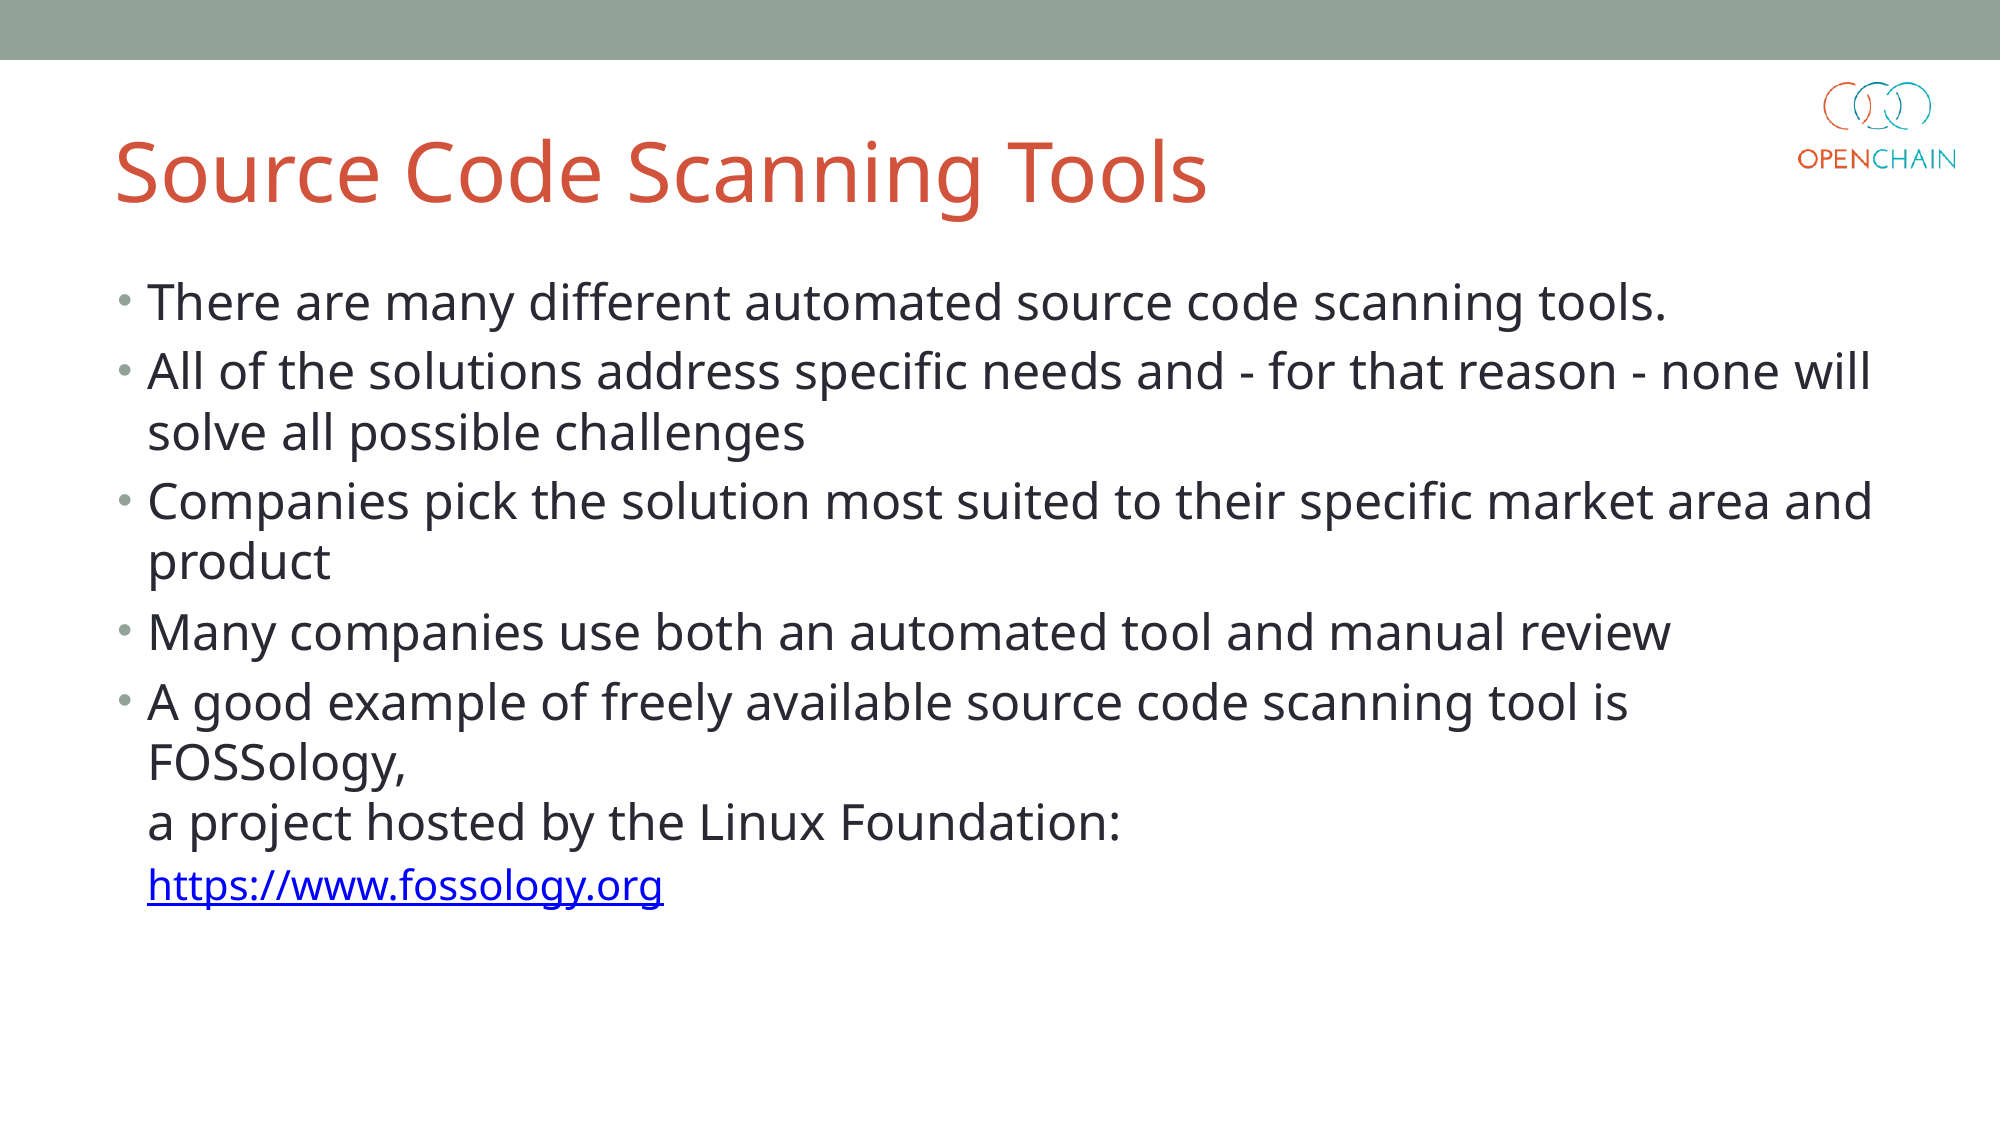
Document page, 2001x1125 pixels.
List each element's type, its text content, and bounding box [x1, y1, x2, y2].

picture [1798, 82, 1955, 169]
title Source Code Scanning Tools [99, 87, 1900, 250]
list There are many different automated source code scanning tools. All of the solutions address specific needs and - for that reason - none will solve all possible challenges Companies pick the solution most suited to their specific market area and product Many companies use both an automated tool and manual review A good example of freely available source code scanning tool is FOSSology, a project hosted by the Linux Foundation: https://www.fossology.org [102, 262, 1898, 1075]
